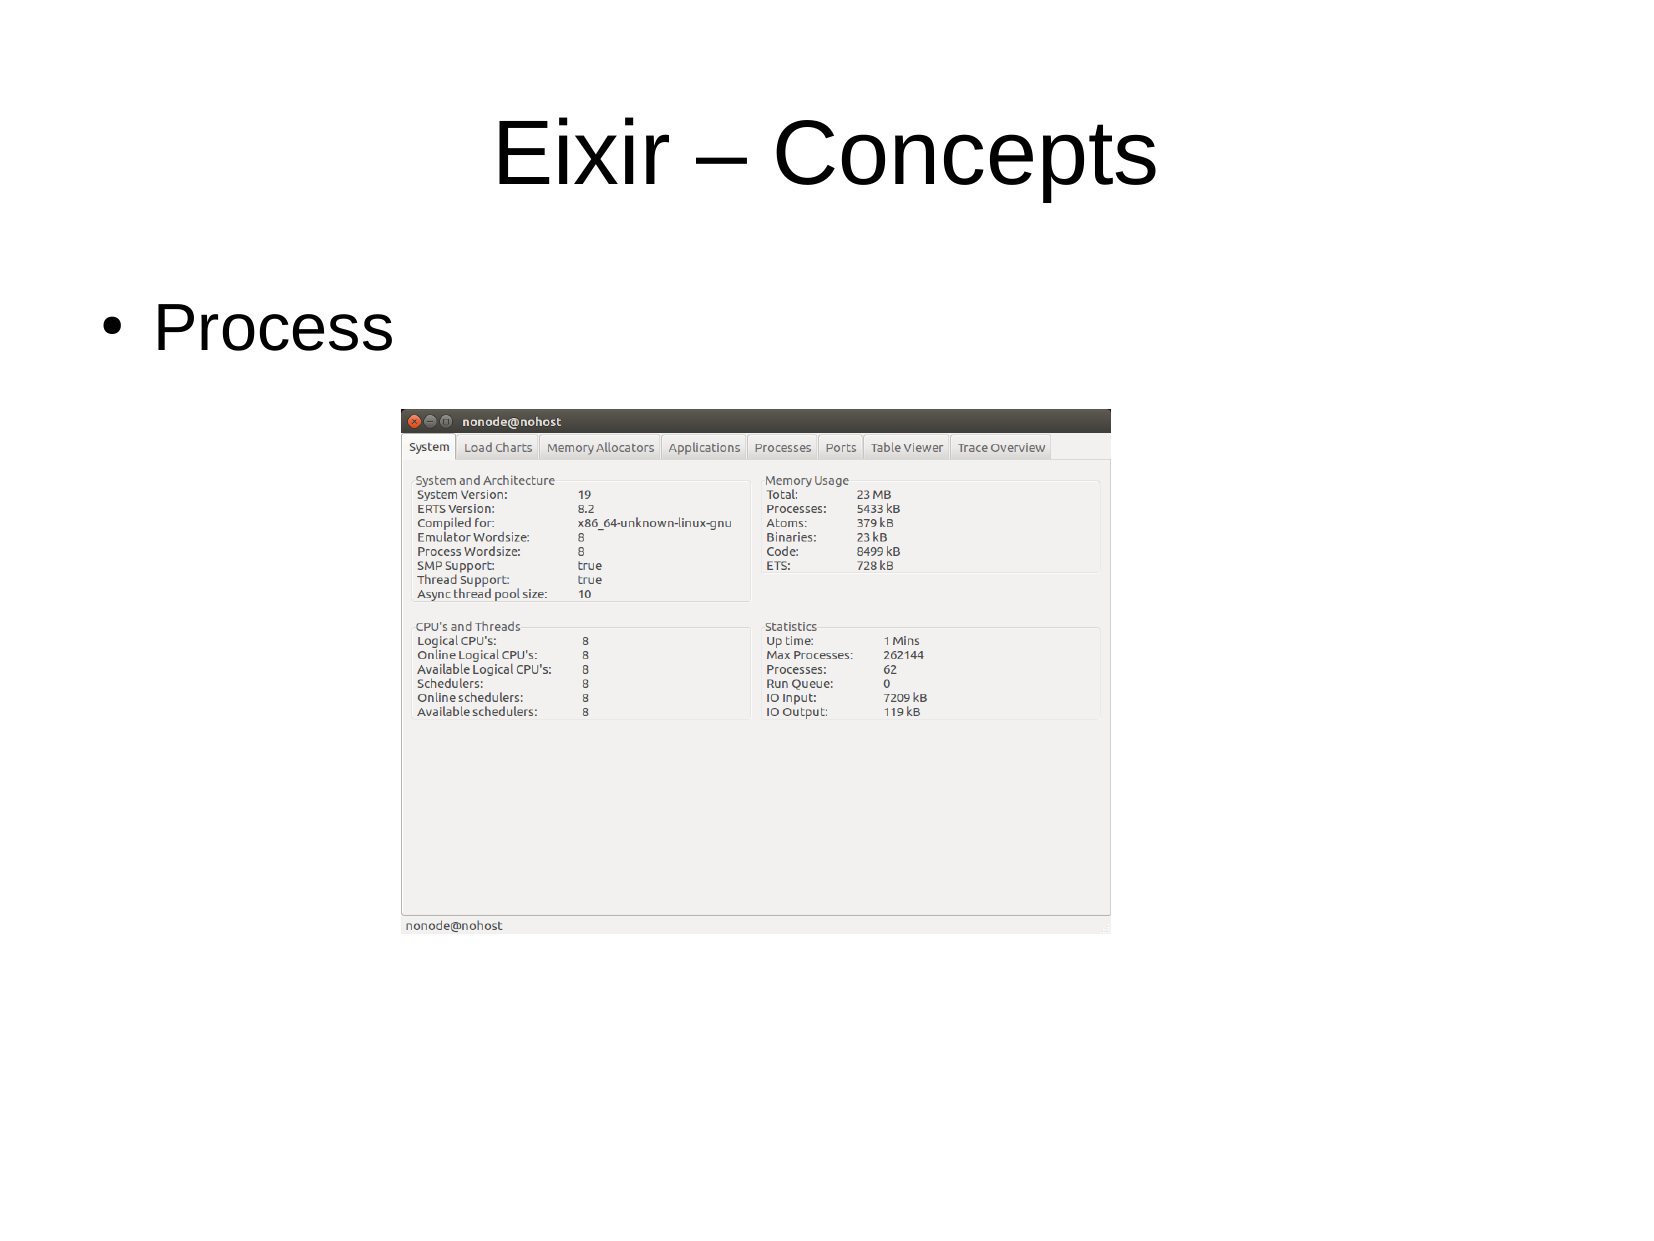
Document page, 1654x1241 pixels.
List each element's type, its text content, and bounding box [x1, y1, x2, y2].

list Process [82, 290, 1571, 1010]
title Eixir – Concepts [82, 49, 1571, 257]
picture [401, 409, 1111, 934]
